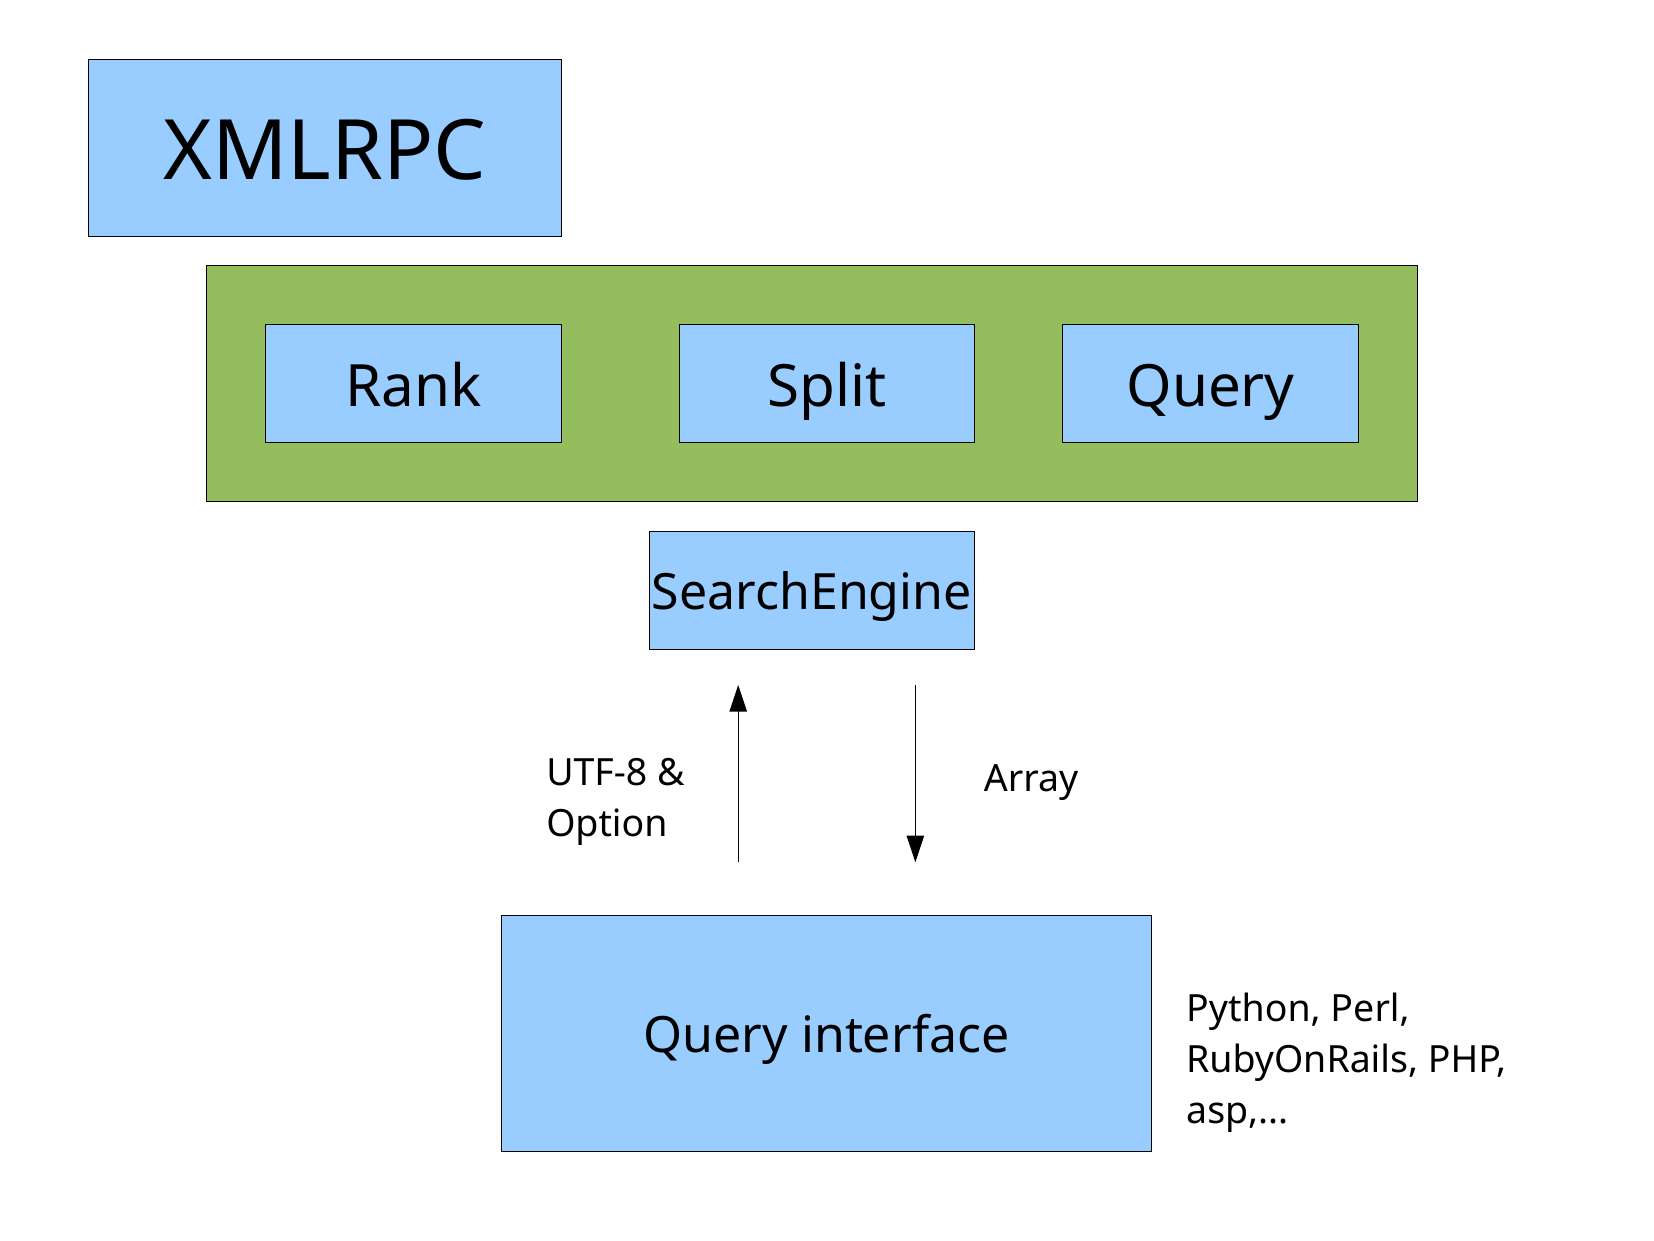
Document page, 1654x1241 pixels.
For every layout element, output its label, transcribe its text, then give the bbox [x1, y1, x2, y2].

text_box Query interface [501, 915, 1152, 1152]
text_box XMLRPC [88, 59, 562, 237]
text_box Python, Perl, RubyOnRails, PHP, asp,... [1171, 974, 1530, 1121]
text_box SearchEngine [649, 531, 975, 650]
text_box Split [679, 324, 975, 443]
text_box Array [969, 744, 1095, 803]
text_box Query [1062, 324, 1359, 443]
text_box UTF-8 & Option [531, 738, 703, 841]
text_box Rank [265, 324, 562, 443]
text_box [206, 265, 1418, 502]
